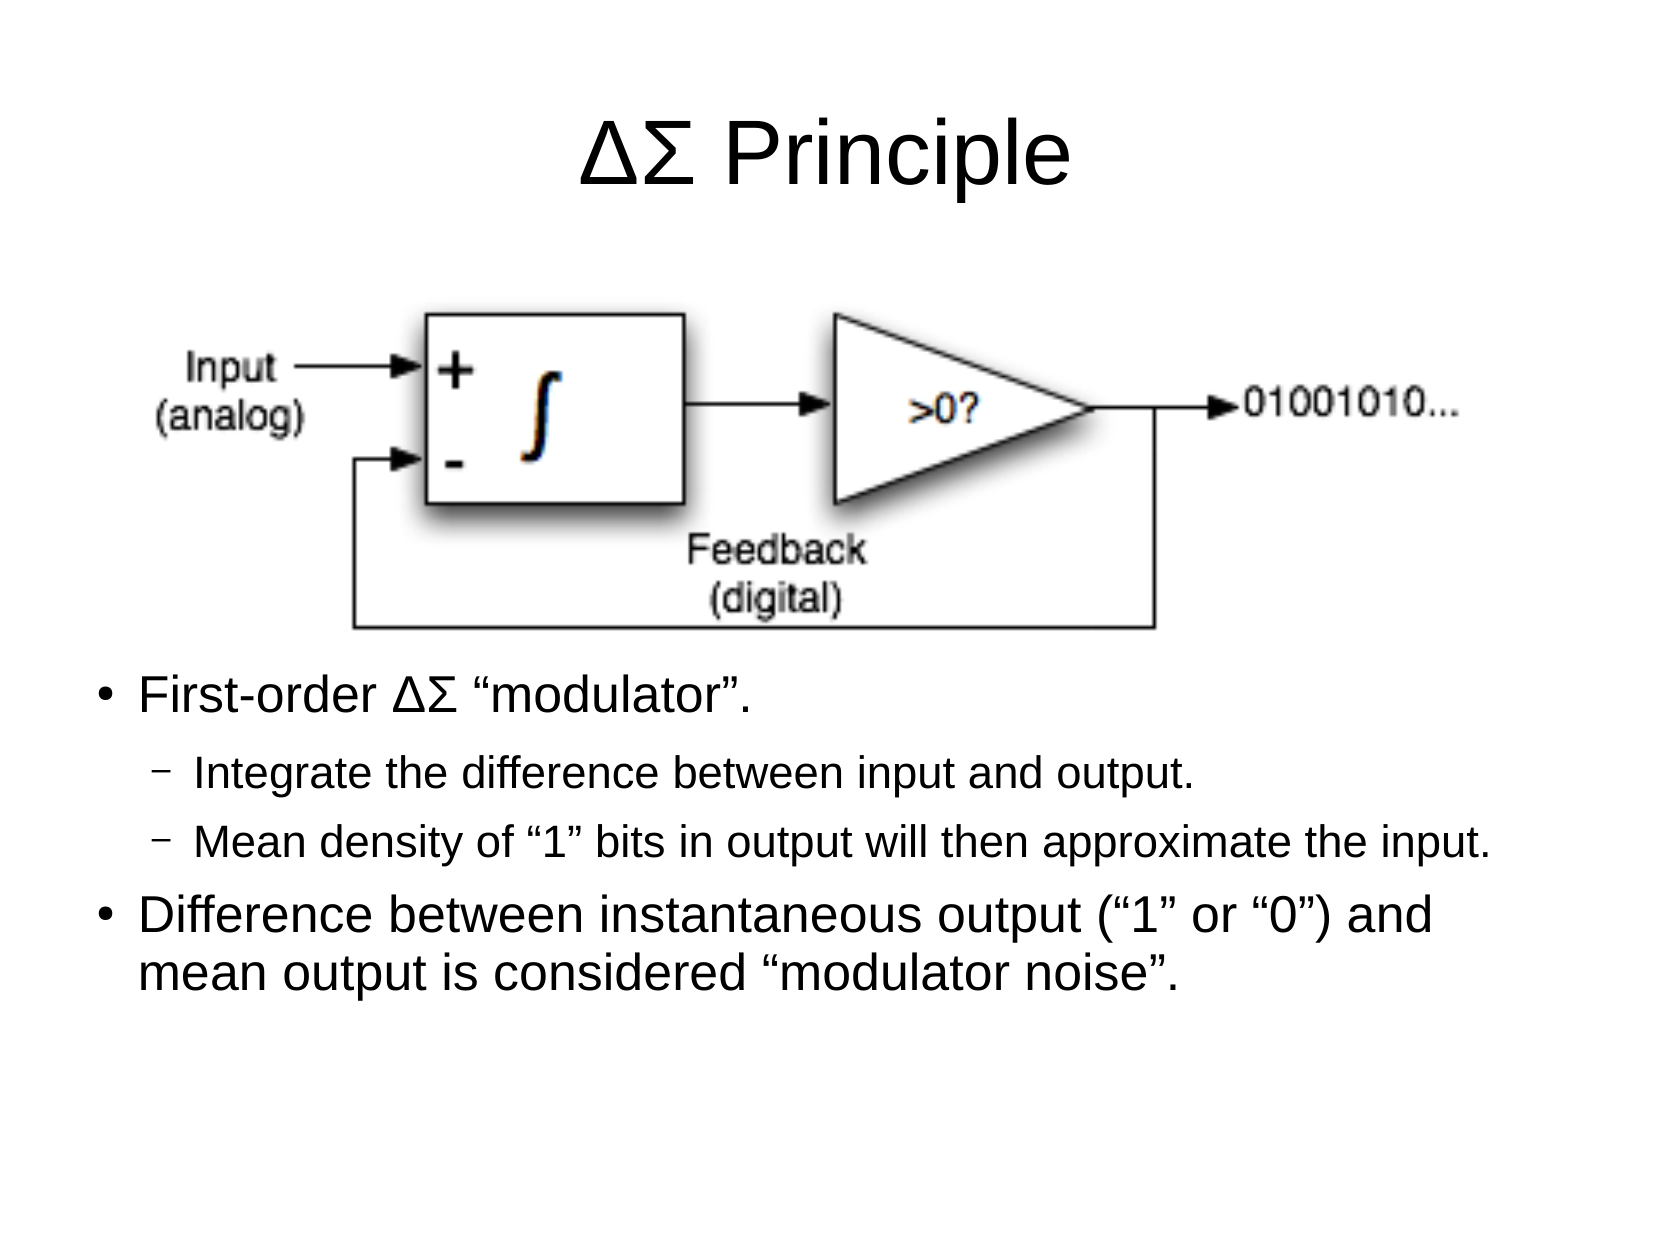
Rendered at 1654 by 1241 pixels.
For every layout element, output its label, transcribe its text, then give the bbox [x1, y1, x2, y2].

title ΔΣ Principle [82, 49, 1571, 257]
list First-order ΔΣ “modulator”. Integrate the difference between input and output. Mean density of “1” bits in output will then approximate the input. Difference between instantaneous output (“1” or “0”) and mean output is considered “modulator noise”. [82, 665, 1538, 1009]
picture [134, 290, 1487, 634]
